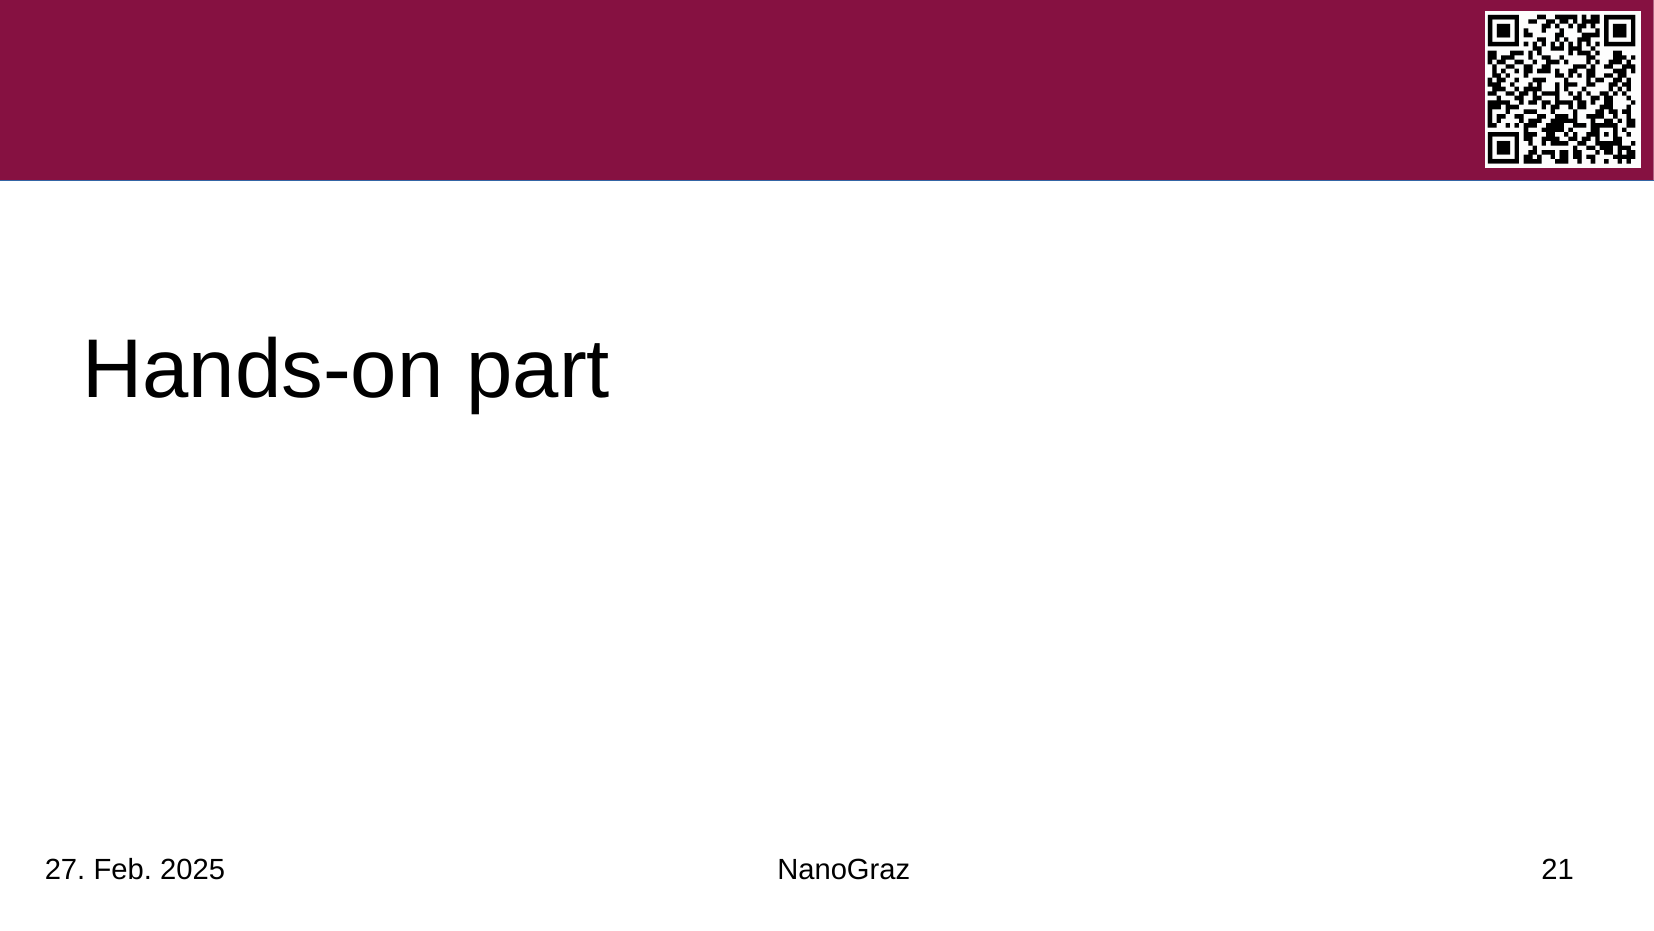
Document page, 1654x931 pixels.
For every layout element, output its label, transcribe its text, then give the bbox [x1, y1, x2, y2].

picture [1485, 11, 1641, 168]
text_box Hands-on part [82, 205, 1571, 532]
